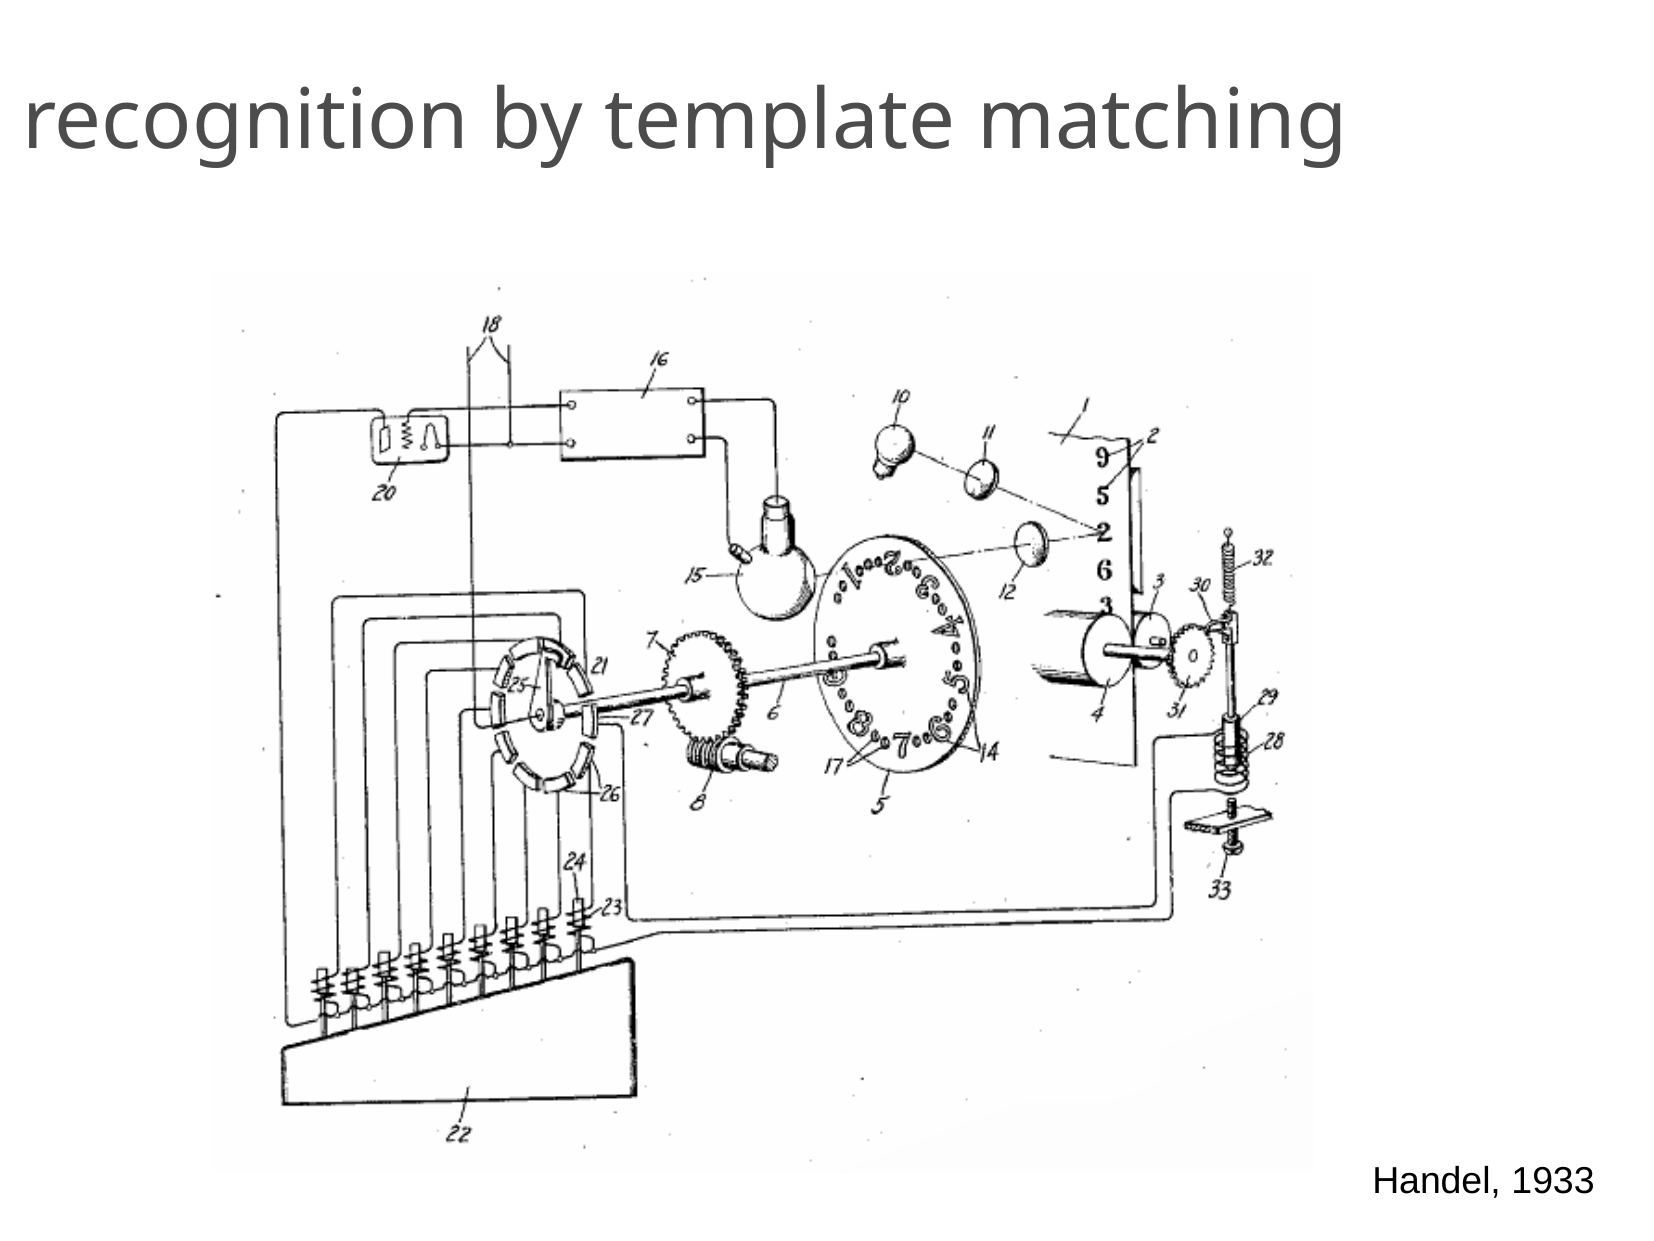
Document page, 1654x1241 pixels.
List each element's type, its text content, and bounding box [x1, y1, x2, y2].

title recognition by template matching [22, 26, 1654, 205]
picture [211, 271, 1313, 1173]
text_box Handel, 1933 [1357, 1152, 1610, 1210]
